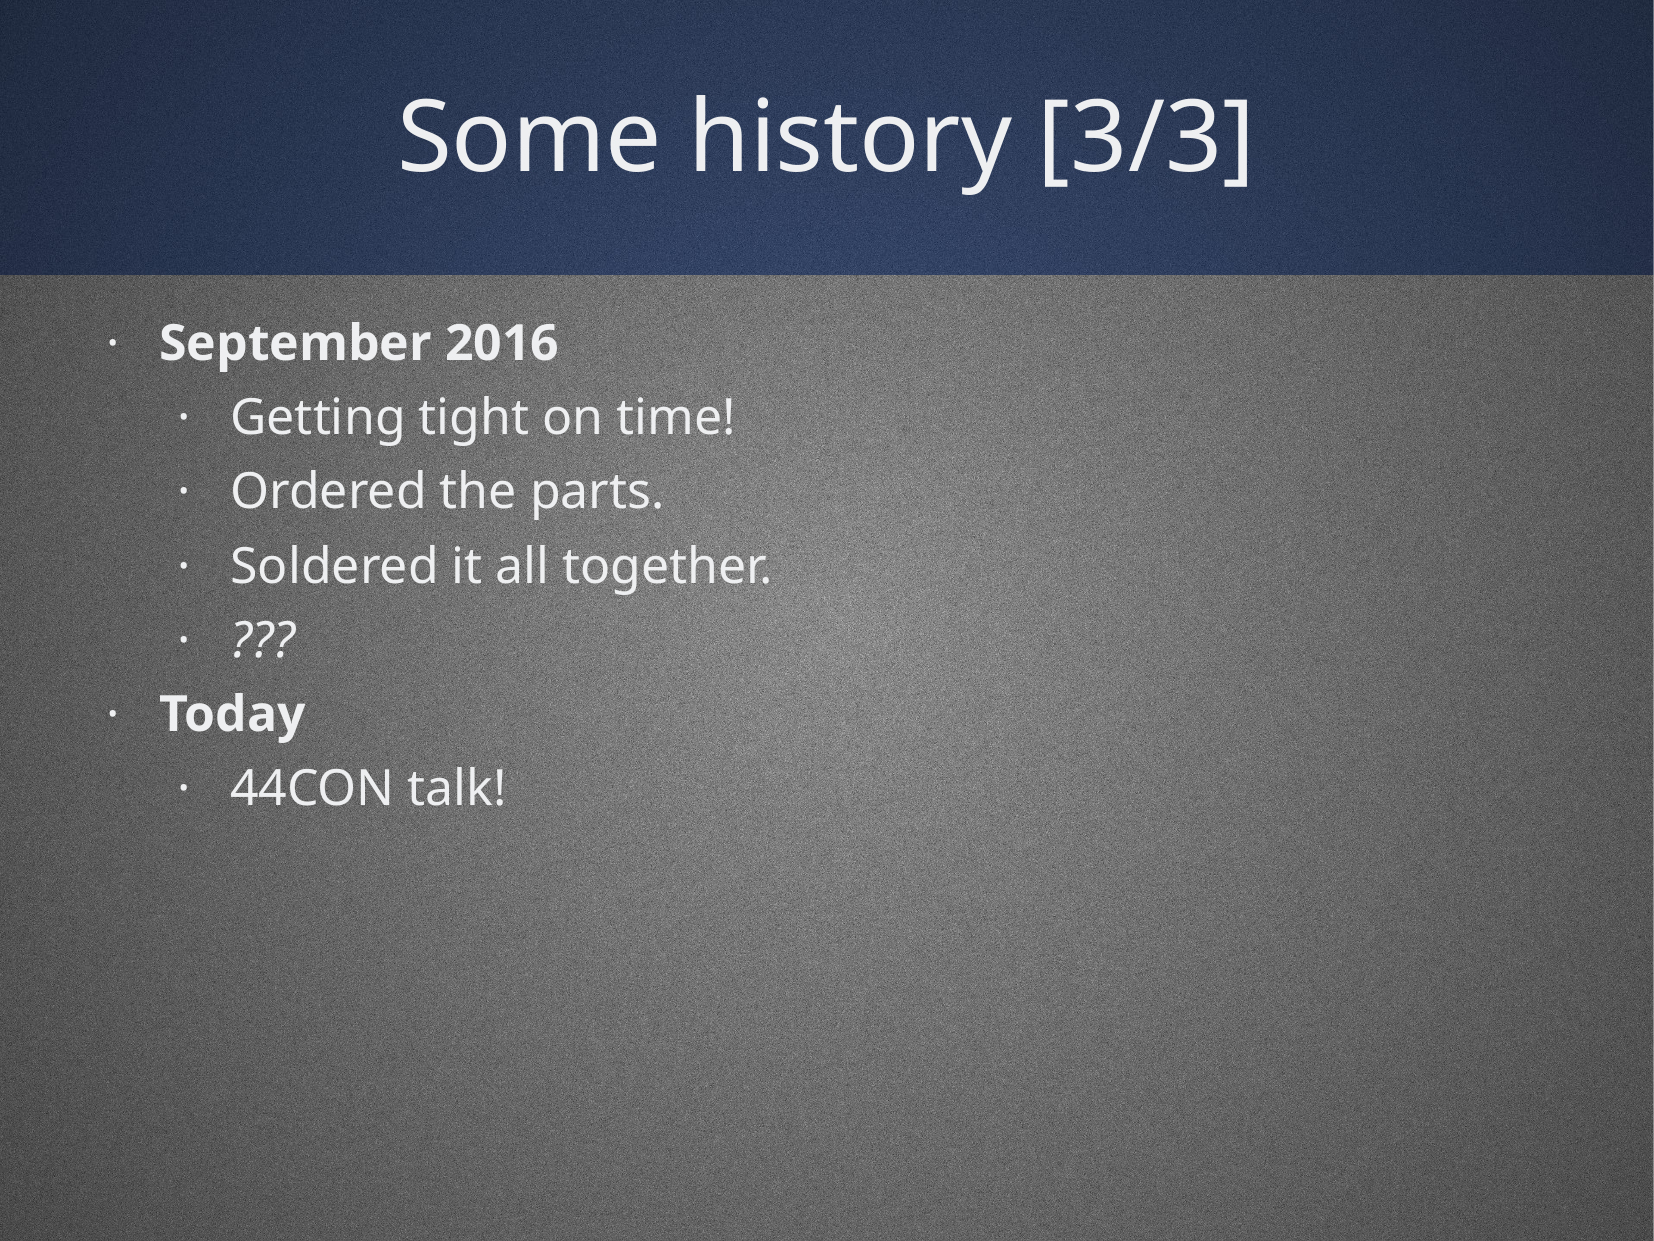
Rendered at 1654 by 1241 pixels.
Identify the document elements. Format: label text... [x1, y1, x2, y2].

title Some history [3/3] [88, 29, 1565, 237]
picture [0, 0, 1654, 1241]
list September 2016 Getting tight on time! Ordered the parts. Soldered it all together. ??? Today 44CON talk! [88, 307, 1565, 1170]
